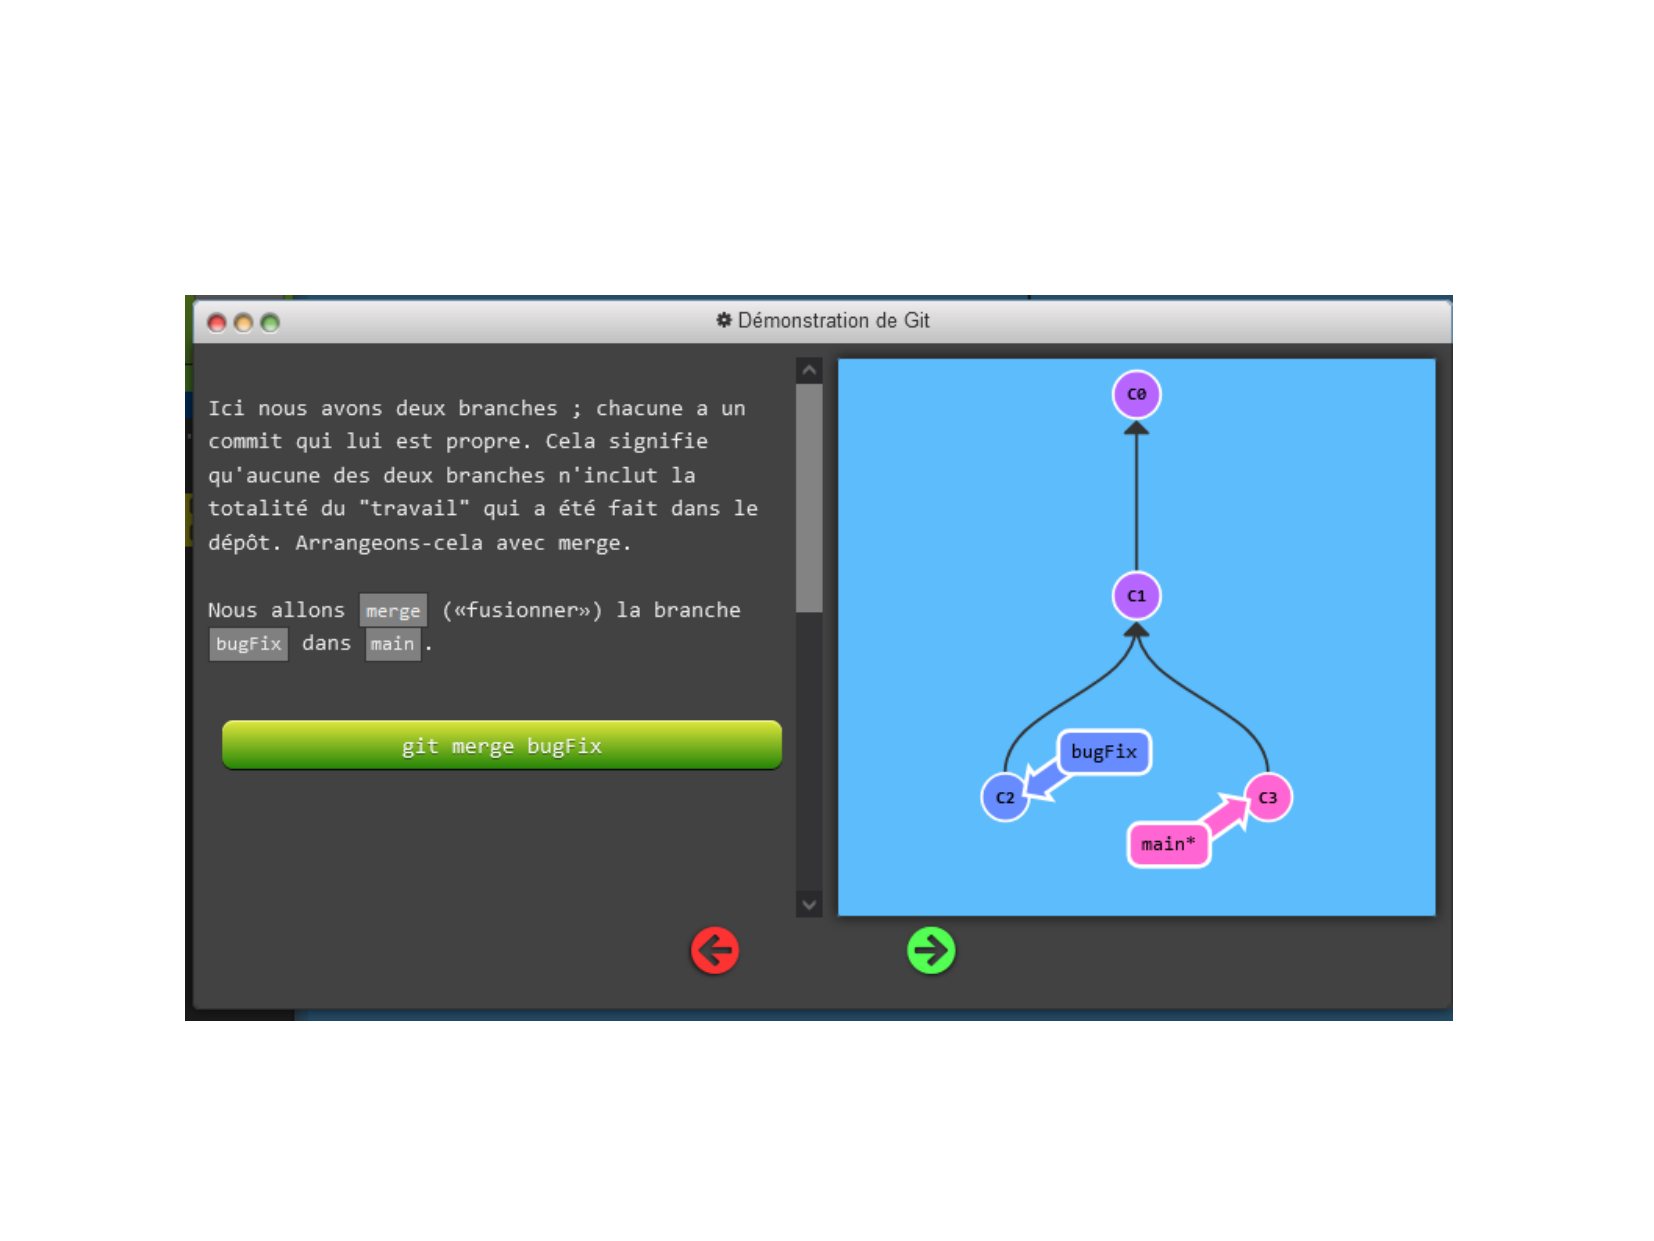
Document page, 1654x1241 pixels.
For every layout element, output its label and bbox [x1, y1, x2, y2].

picture [185, 295, 1453, 1021]
